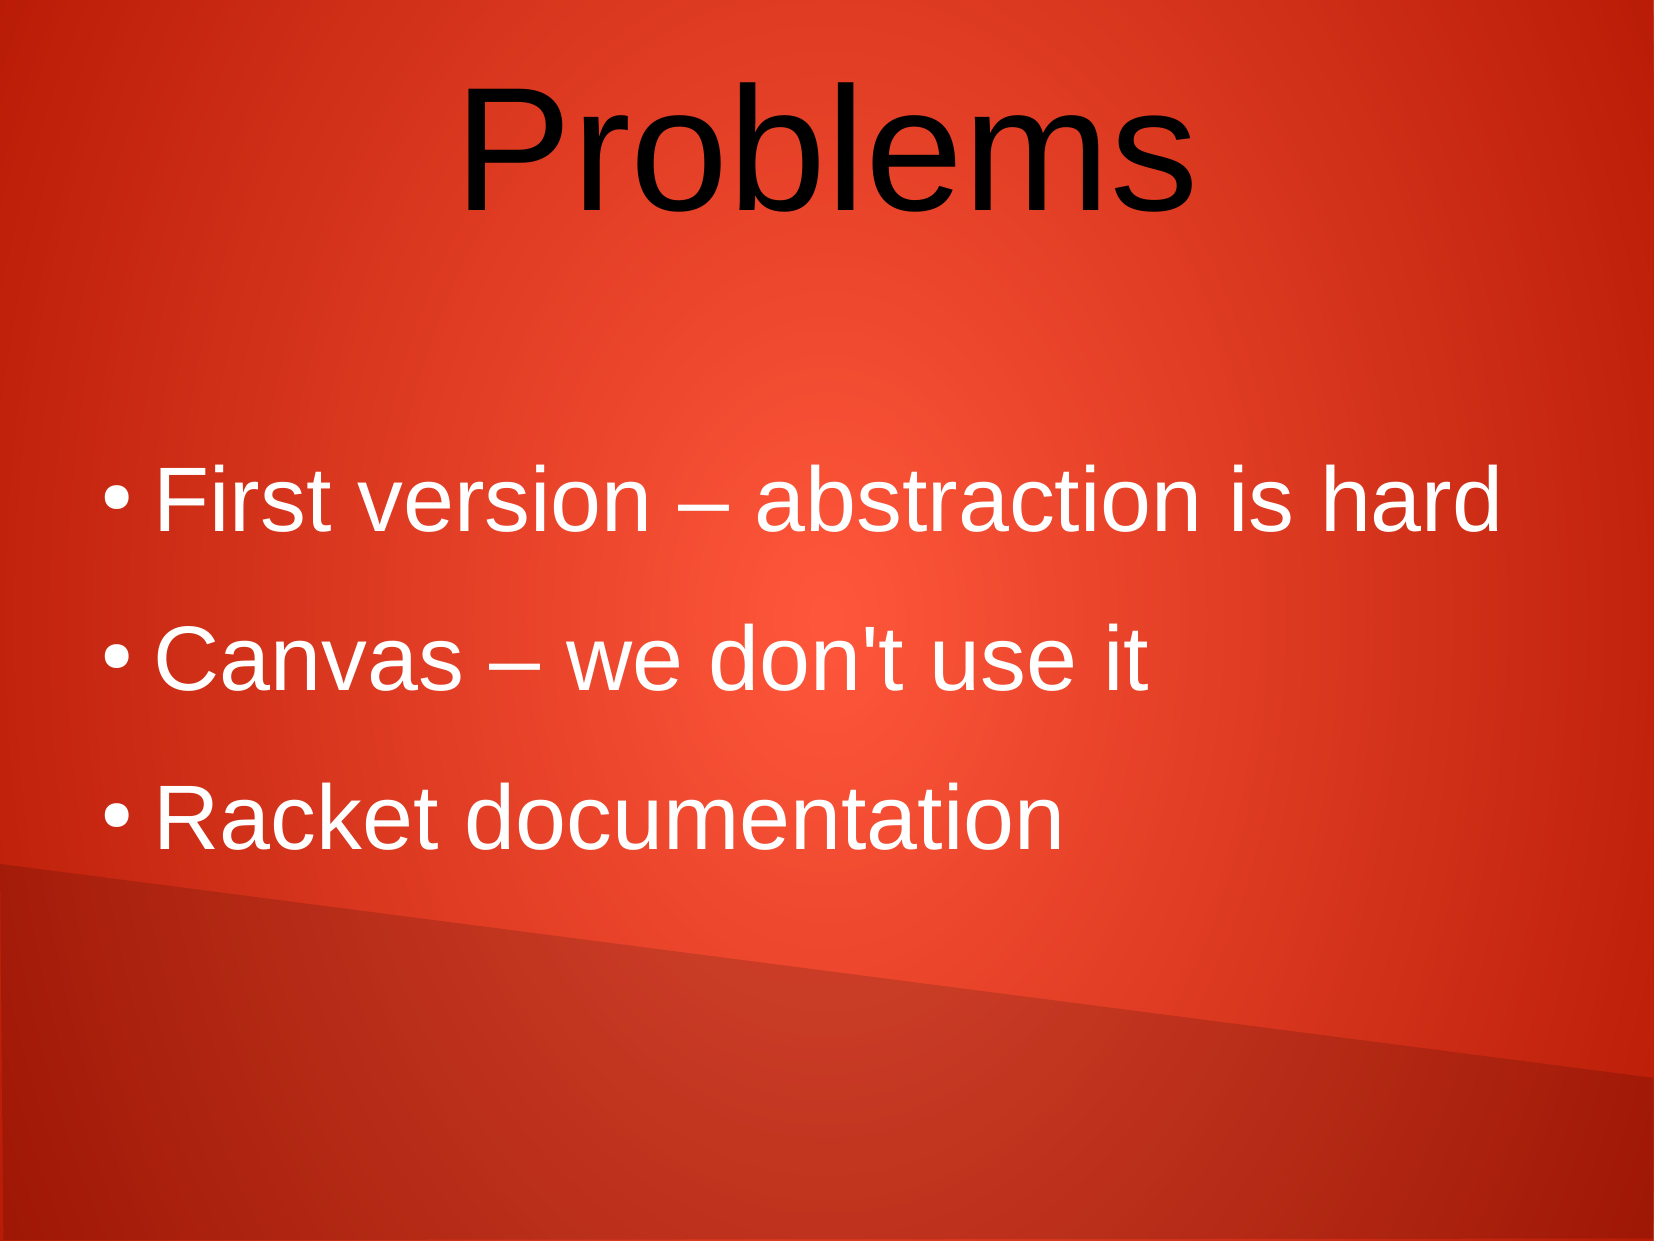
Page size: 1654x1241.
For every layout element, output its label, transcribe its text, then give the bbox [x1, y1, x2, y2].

list First version – abstraction is hard Canvas – we don't use it Racket documentation [82, 299, 1571, 1019]
title Problems [82, 47, 1571, 252]
